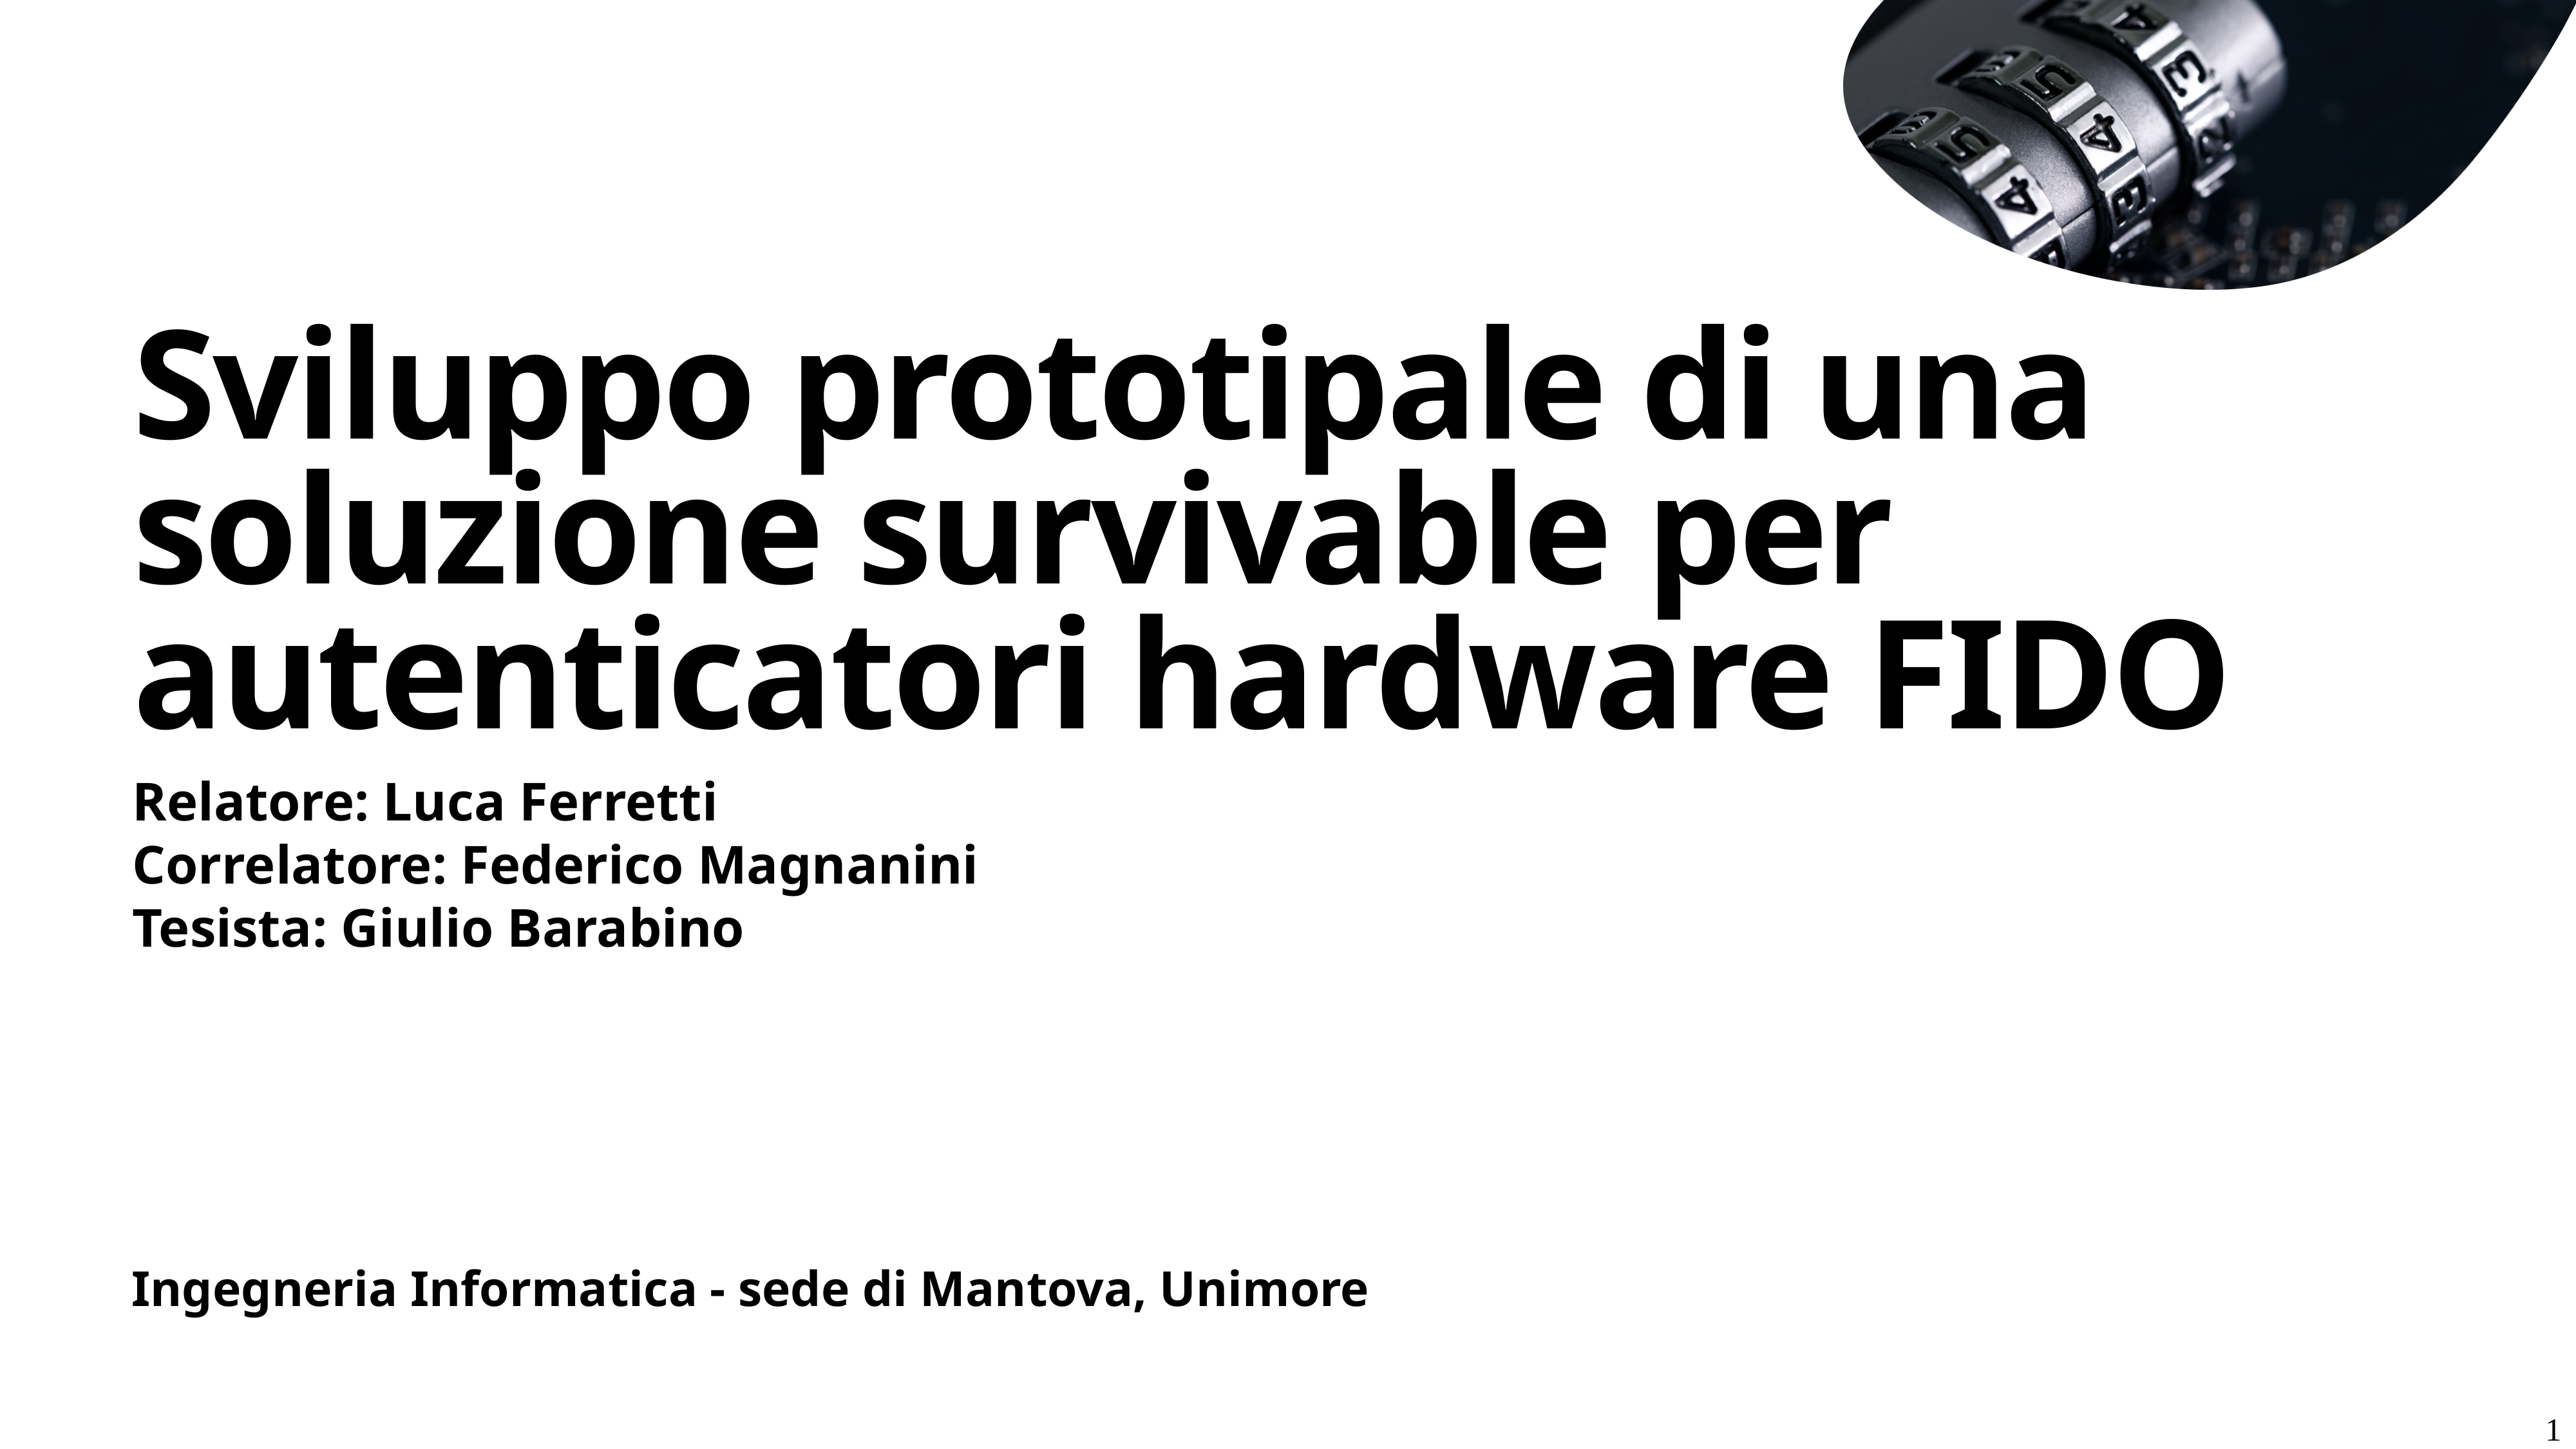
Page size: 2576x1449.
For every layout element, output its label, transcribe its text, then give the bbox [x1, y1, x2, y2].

text_box <number> [2535, 1403, 2571, 1449]
picture [1843, 0, 2576, 290]
subtitle Relatore: Luca Ferretti Correlatore: Federico Magnanini Tesista: Giulio Barabino [127, 762, 2448, 965]
title Sviluppo prototipale di una soluzione survivable per autenticatori hardware FIDO [127, 272, 2448, 762]
list Ingegneria Informatica - sede di Mantova, Unimore [127, 1253, 2448, 1320]
